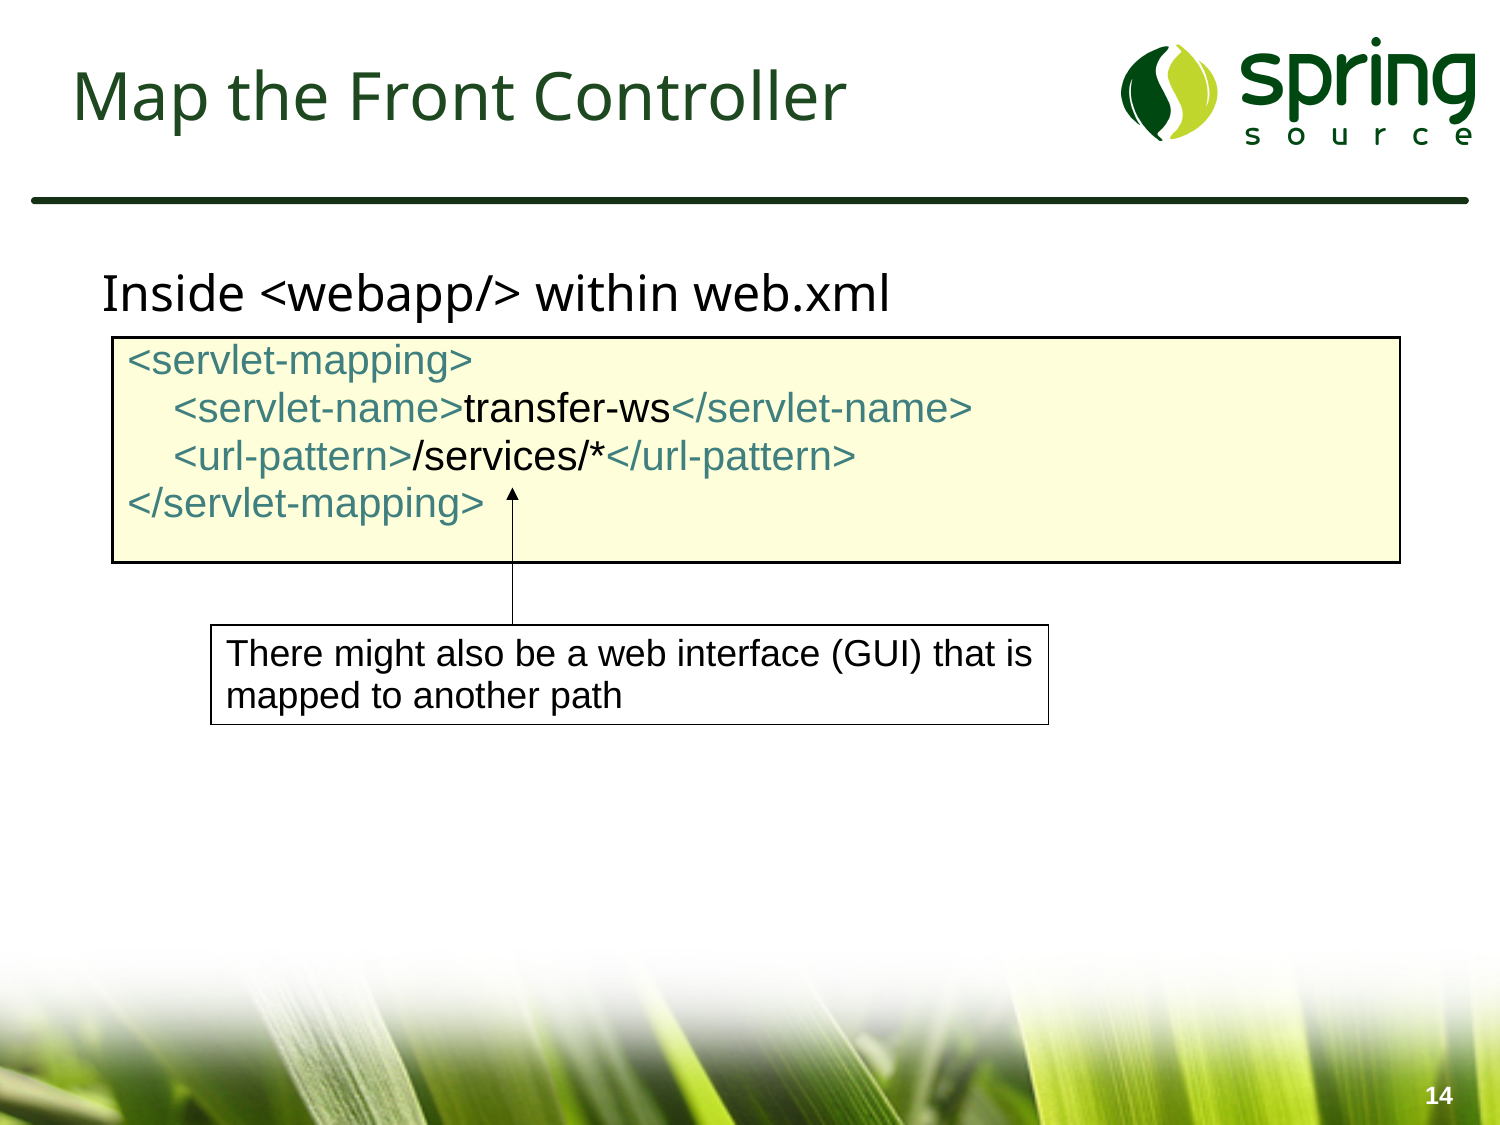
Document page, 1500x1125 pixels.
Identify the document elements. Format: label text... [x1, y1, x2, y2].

text_box There might also be a web interface (GUI) that is mapped to another path [211, 624, 1049, 725]
picture [0, 944, 1500, 1125]
list Inside <webapp/> within web.xml [87, 249, 1363, 926]
text_box <servlet-mapping> <servlet-name>transfer-ws</servlet-name> <url-pattern>/services/*</url-pattern> </servlet-mapping> [112, 337, 1401, 563]
picture [1121, 37, 1475, 145]
title Map the Front Controller [56, 13, 1089, 176]
